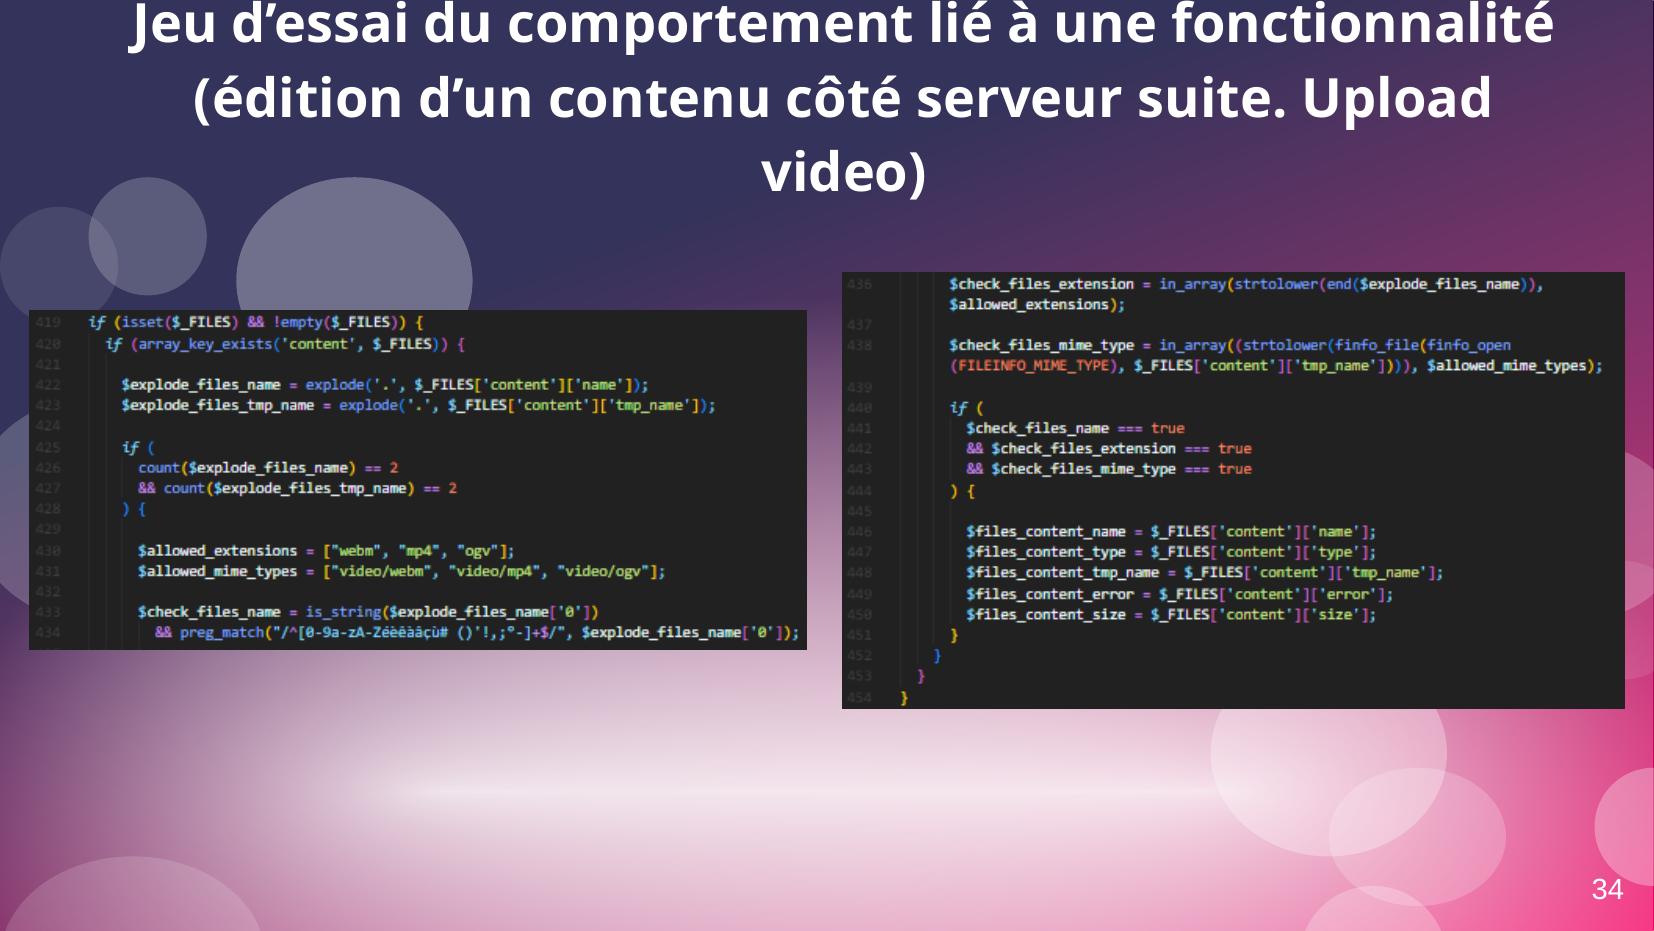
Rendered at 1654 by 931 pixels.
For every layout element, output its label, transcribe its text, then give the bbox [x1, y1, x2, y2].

picture [29, 310, 807, 650]
picture [842, 272, 1625, 709]
title Jeu d’essai du comportement lié à une fonctionnalité (édition d’un contenu côté serveur suite. Upload video) [88, 14, 1565, 178]
